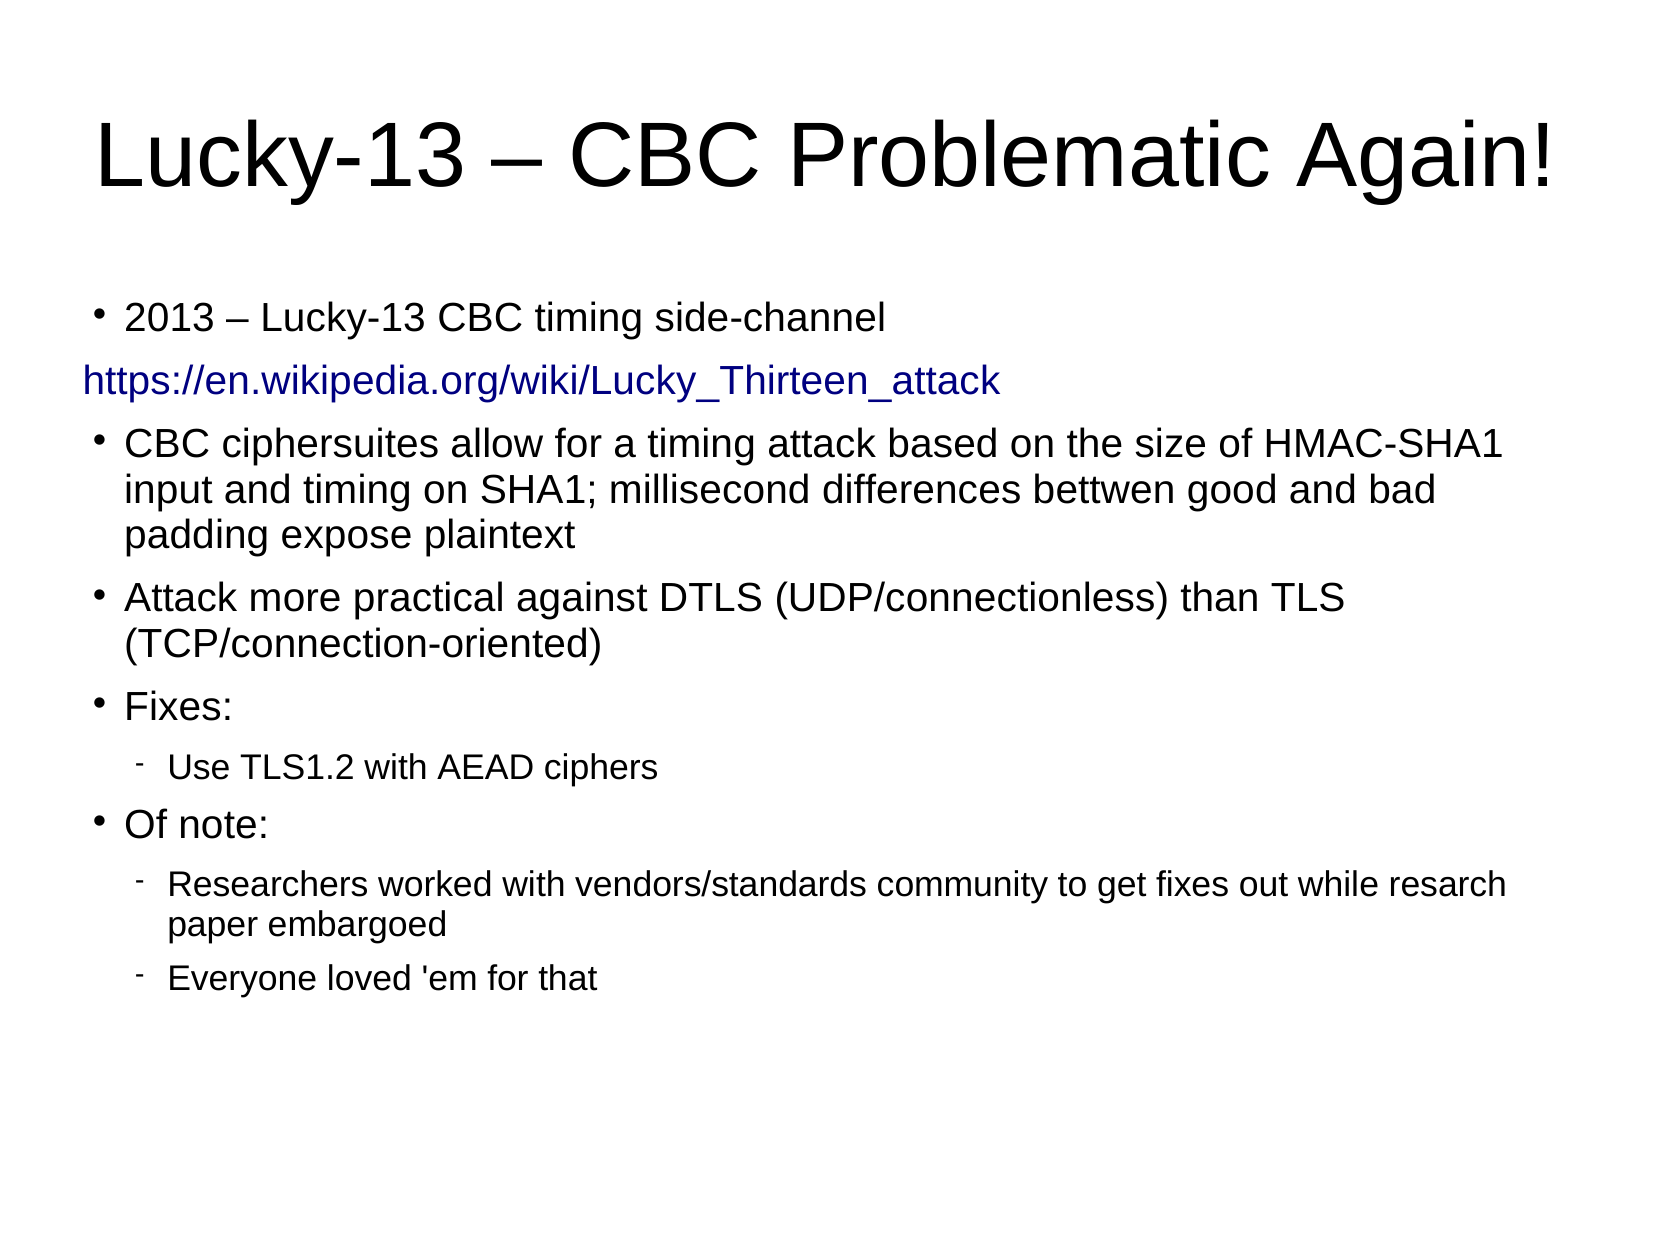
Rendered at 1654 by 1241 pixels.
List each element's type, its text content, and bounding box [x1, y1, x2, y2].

list 2013 – Lucky-13 CBC timing side-channel https://en.wikipedia.org/wiki/Lucky_Thirteen_attack CBC ciphersuites allow for a timing attack based on the size of HMAC-SHA1 input and timing on SHA1; millisecond differences bettwen good and bad padding expose plaintext Attack more practical against DTLS (UDP/connectionless) than TLS (TCP/connection-oriented) Fixes: Use TLS1.2 with AEAD ciphers Of note: Researchers worked with vendors/standards community to get fixes out while resarch paper embargoed Everyone loved 'em for that [82, 290, 1538, 1010]
title Lucky-13 – CBC Problematic Again! [82, 49, 1571, 257]
